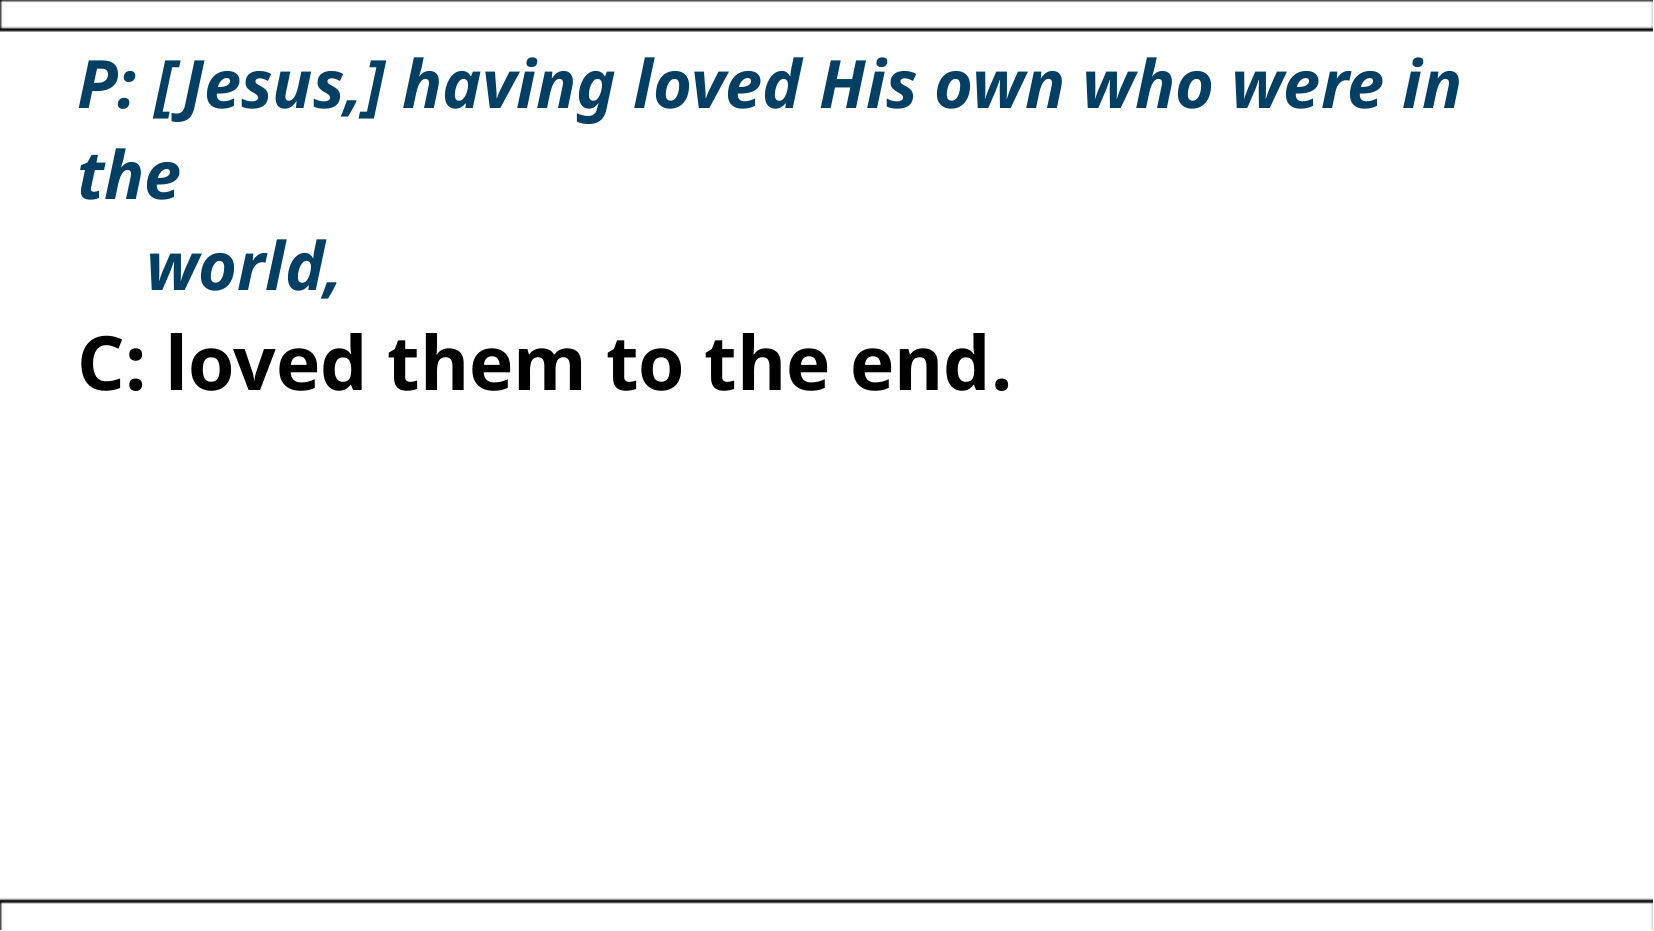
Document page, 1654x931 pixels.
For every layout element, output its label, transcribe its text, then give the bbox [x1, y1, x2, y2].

text_box P: [Jesus,] having loved His own who were in the world, C: loved them to the end. [62, 30, 1593, 331]
picture [0, 0, 1653, 930]
